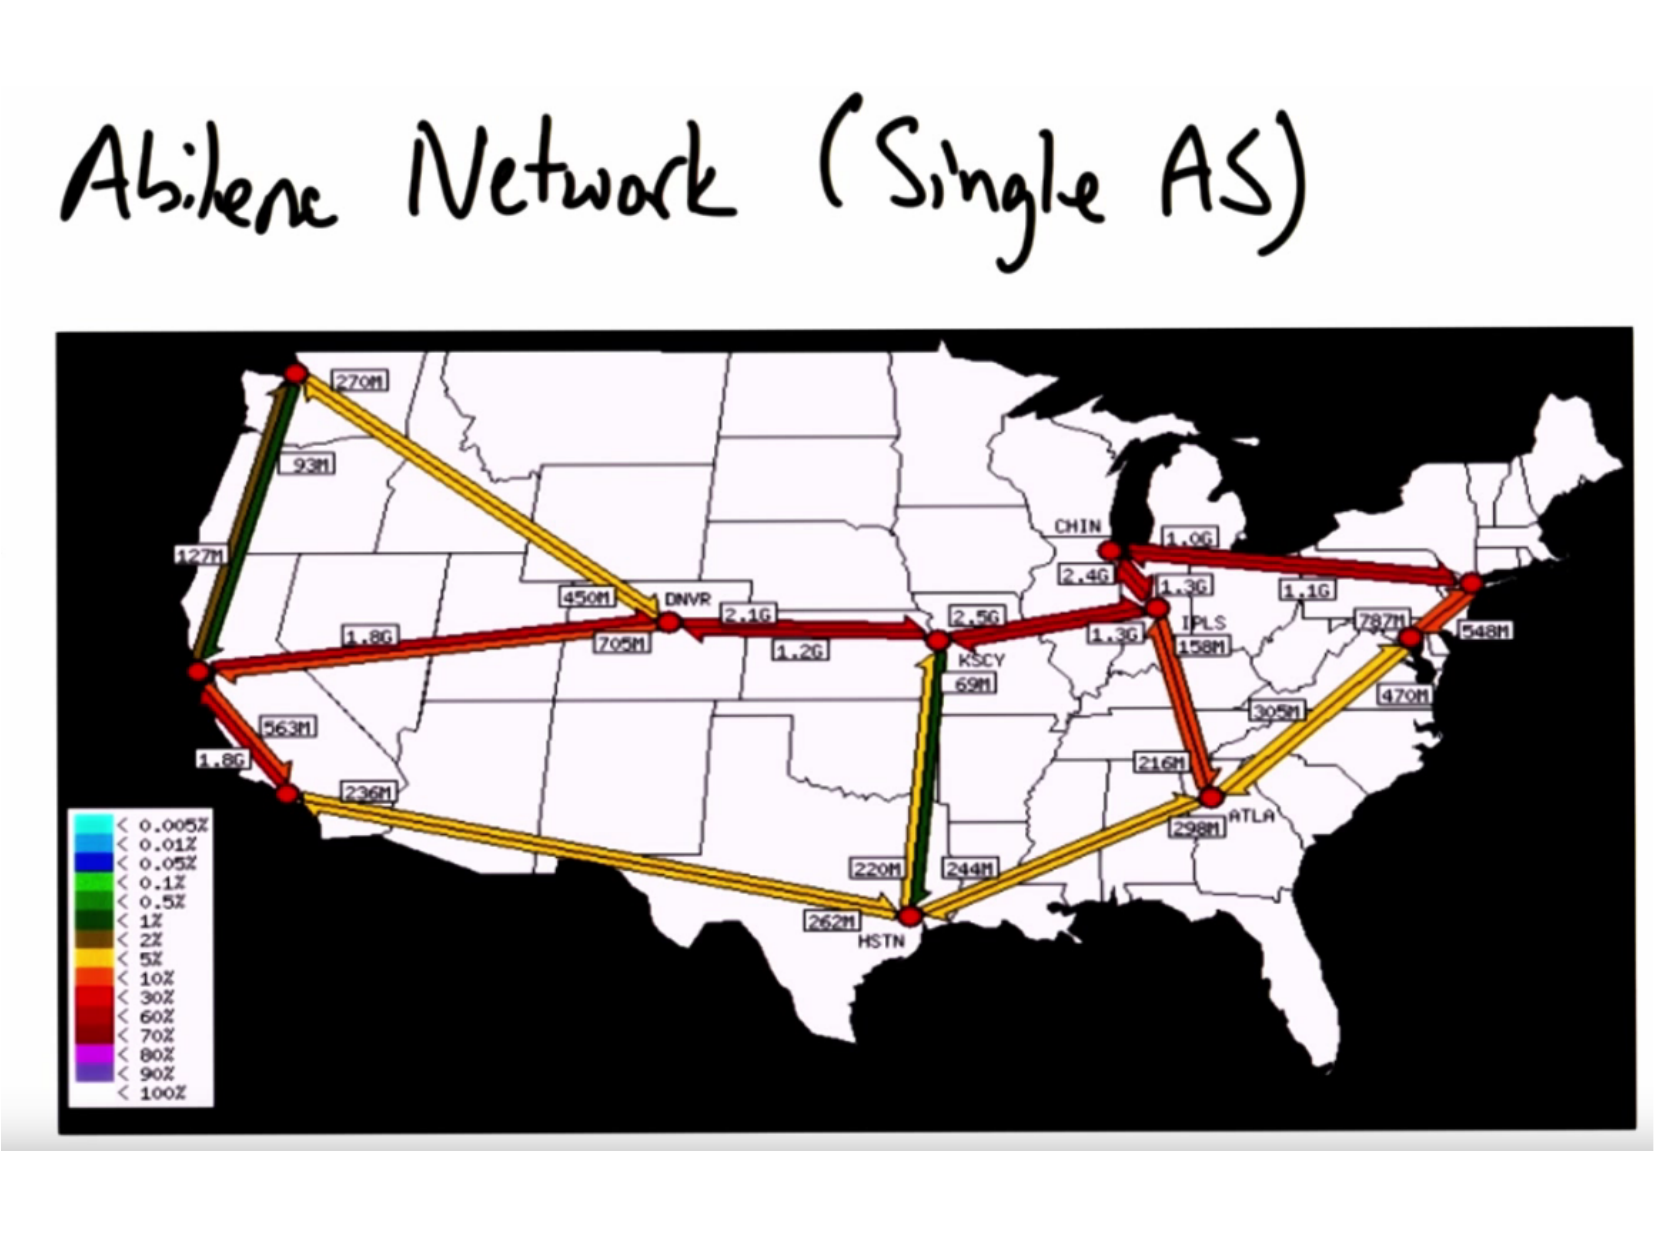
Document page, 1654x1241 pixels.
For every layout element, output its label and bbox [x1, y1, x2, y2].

picture [1, 86, 1654, 1151]
